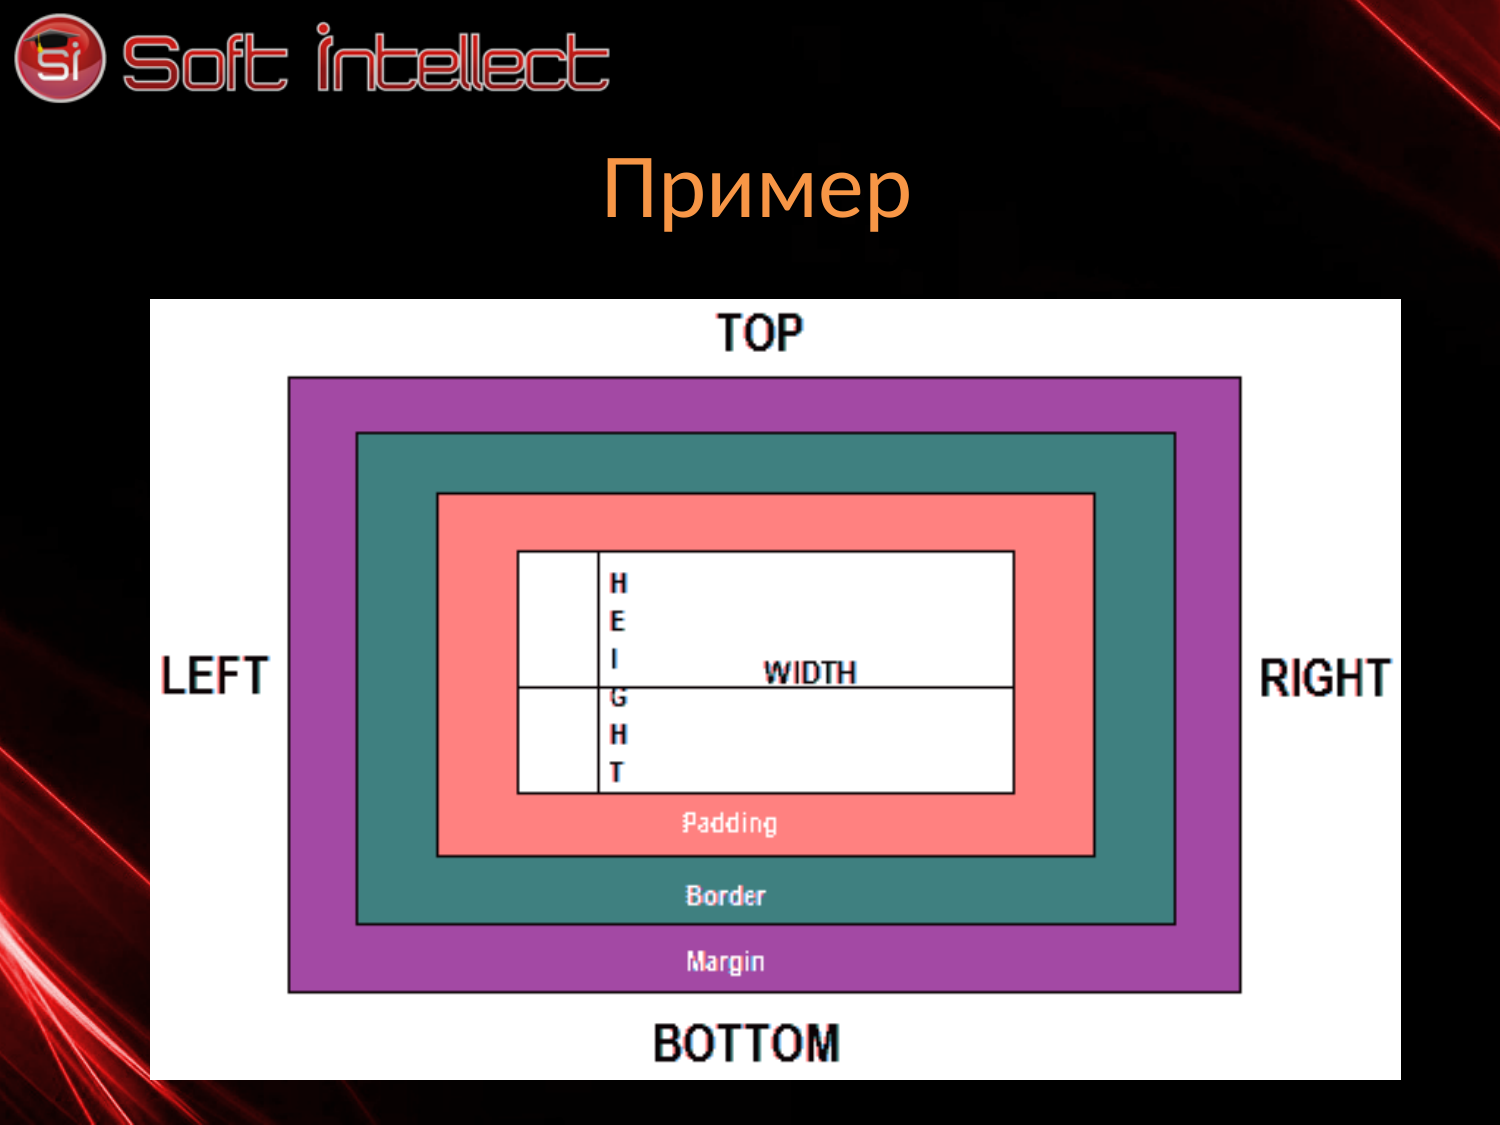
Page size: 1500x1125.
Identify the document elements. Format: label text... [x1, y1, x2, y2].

text_box Пример [119, 60, 1395, 301]
picture [0, 0, 1500, 1125]
